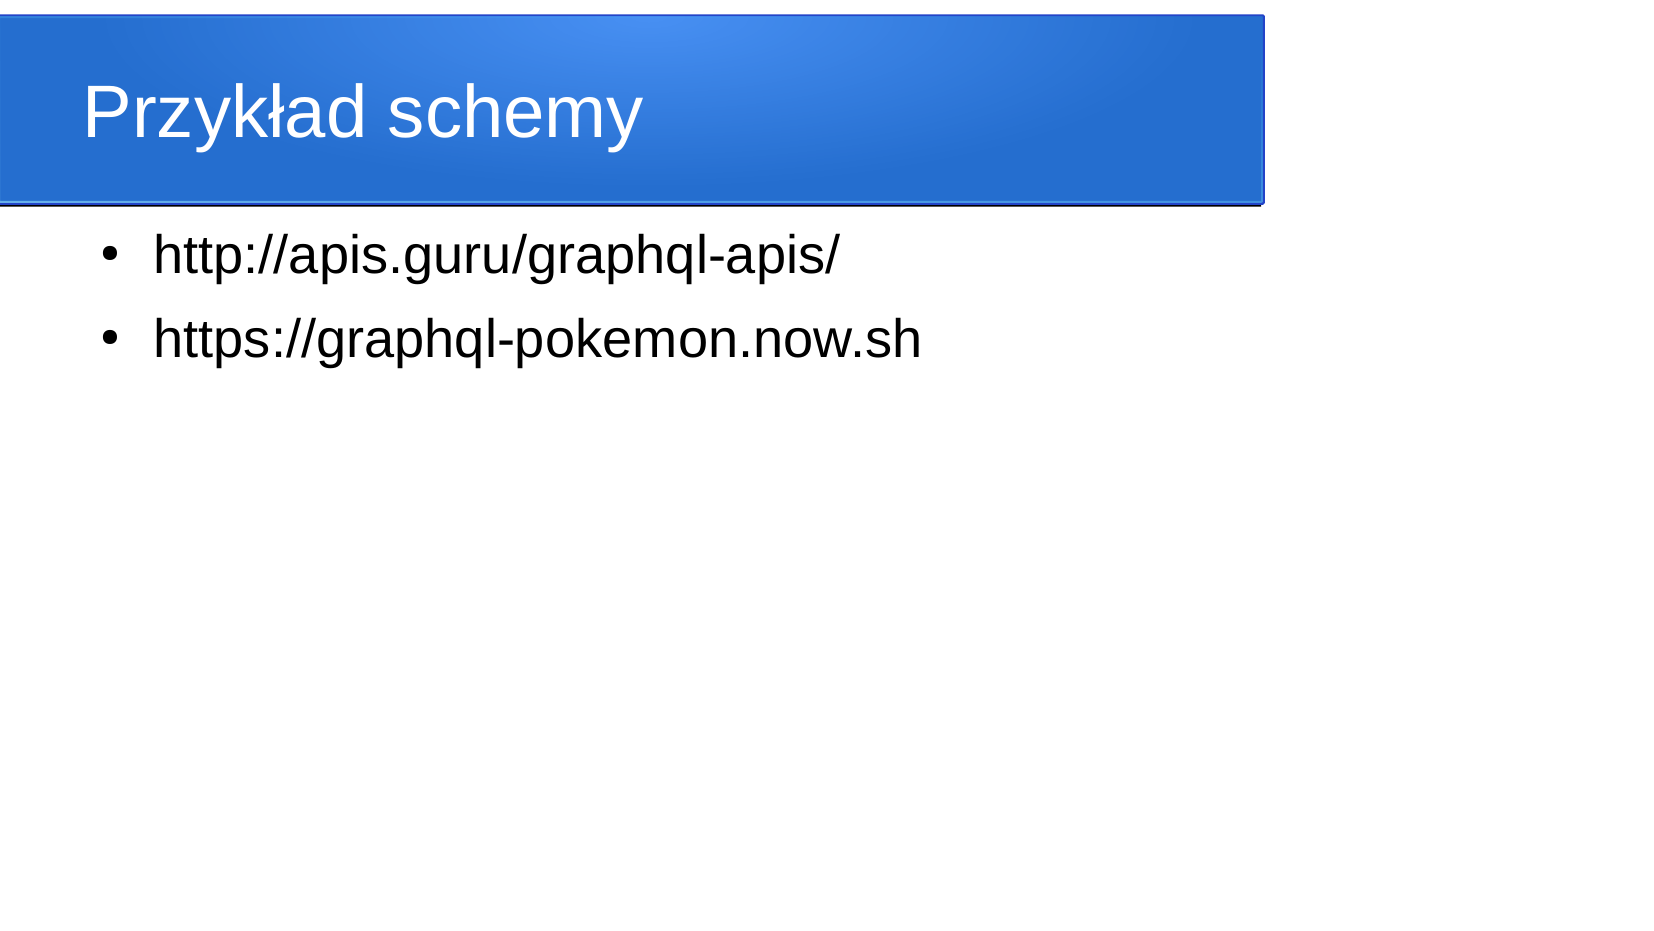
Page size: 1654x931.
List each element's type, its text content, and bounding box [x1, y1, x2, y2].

list http://apis.guru/graphql-apis/ https://graphql-pokemon.now.sh [82, 224, 1571, 764]
title Przykład schemy [82, 35, 1235, 189]
